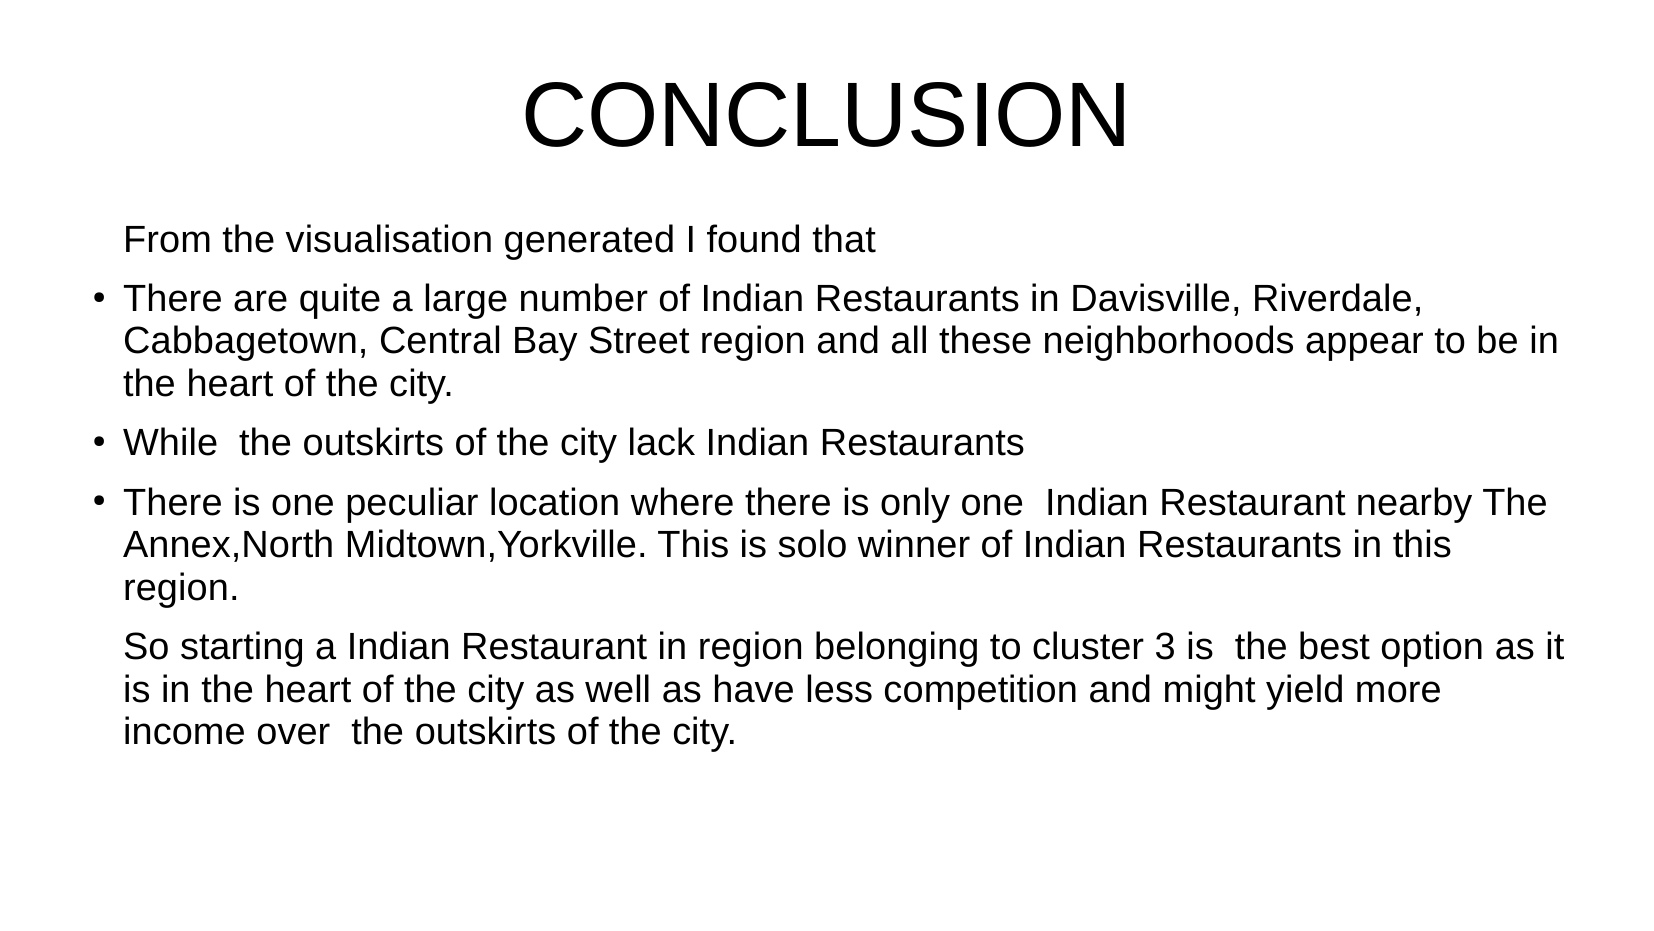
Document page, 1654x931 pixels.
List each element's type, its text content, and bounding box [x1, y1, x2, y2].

list From the visualisation generated I found that There are quite a large number of Indian Restaurants in Davisville, Riverdale, Cabbagetown, Central Bay Street region and all these neighborhoods appear to be in the heart of the city. While the outskirts of the city lack Indian Restaurants There is one peculiar location where there is only one Indian Restaurant nearby The Annex,North Midtown,Yorkville. This is solo winner of Indian Restaurants in this region. So starting a Indian Restaurant in region belonging to cluster 3 is the best option as it is in the heart of the city as well as have less competition and might yield more income over the outskirts of the city. [82, 217, 1571, 758]
title CONCLUSION [82, 37, 1571, 193]
